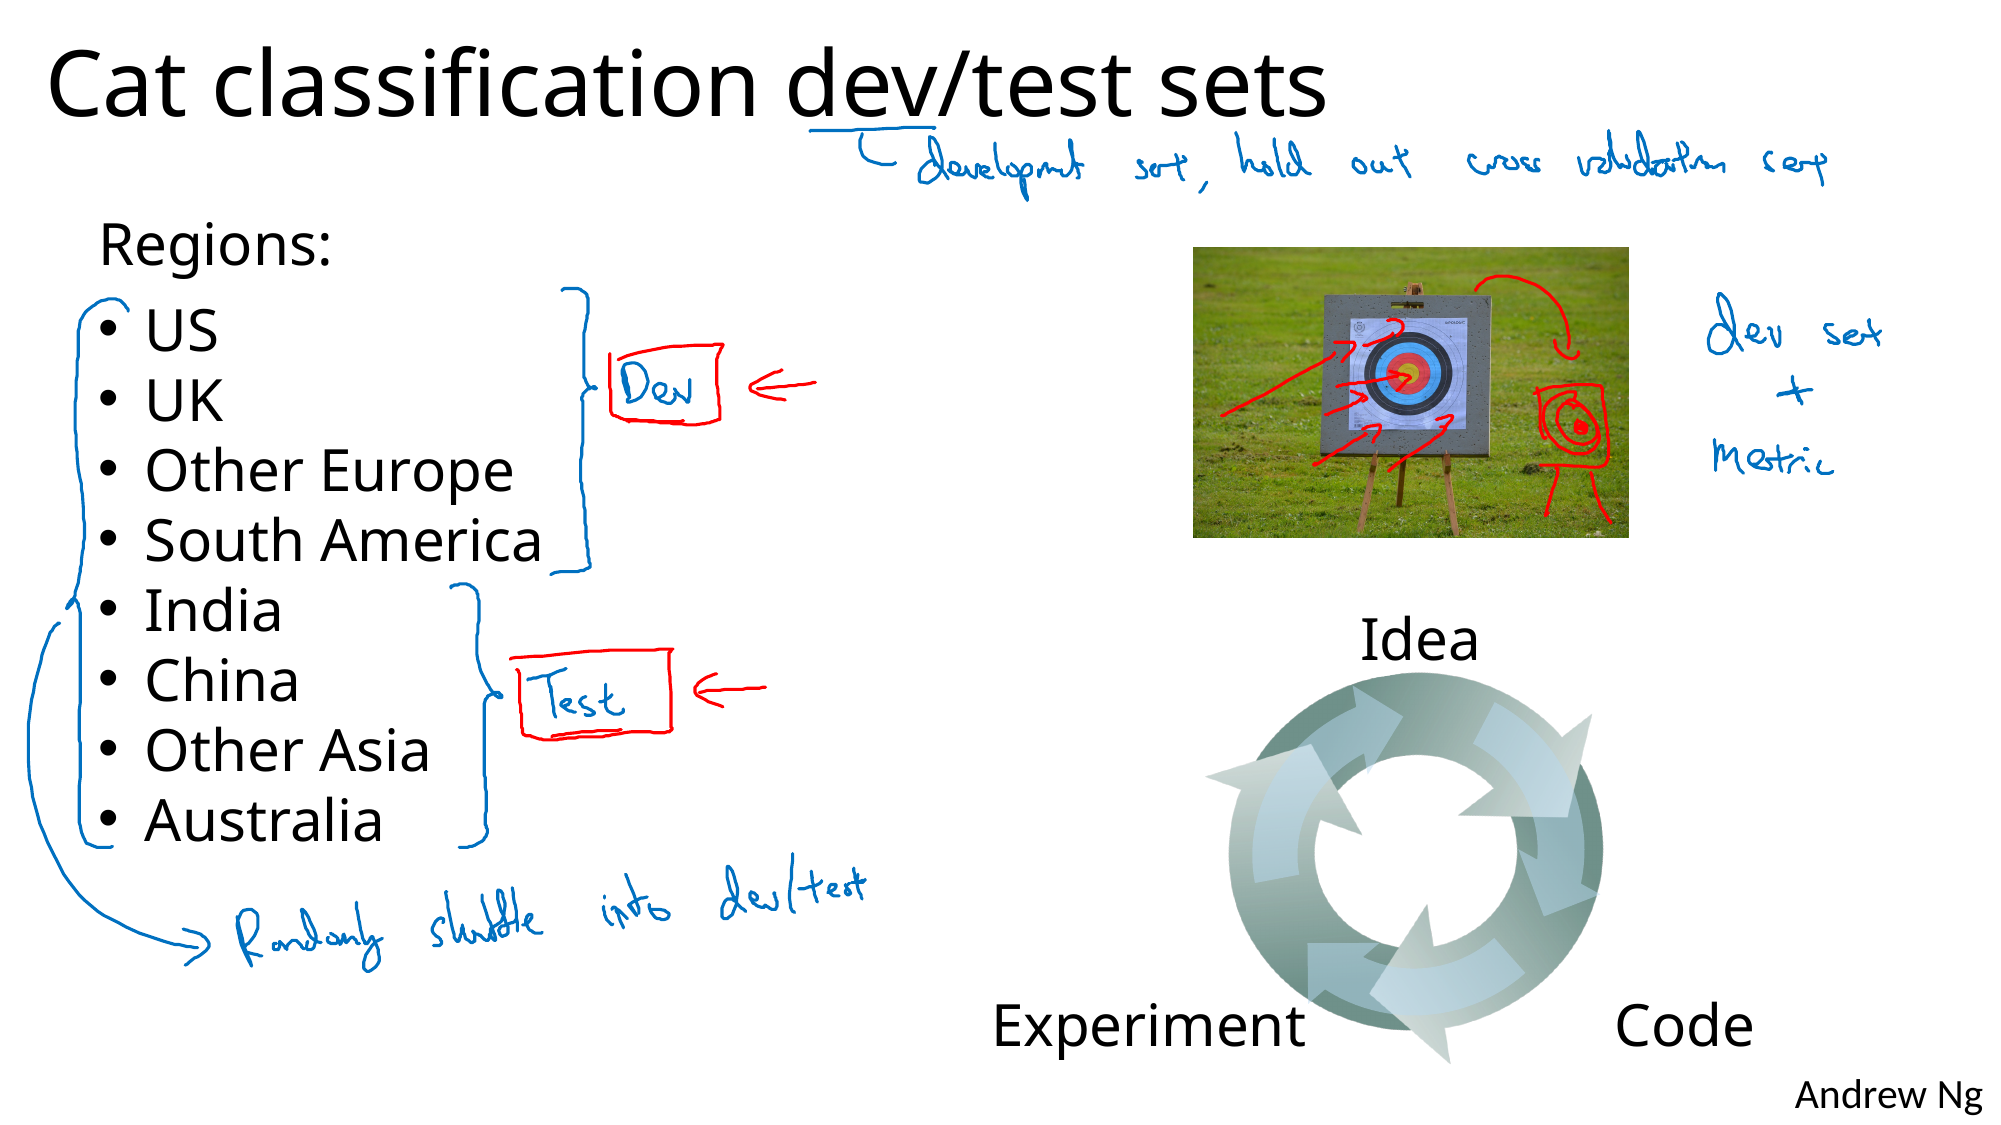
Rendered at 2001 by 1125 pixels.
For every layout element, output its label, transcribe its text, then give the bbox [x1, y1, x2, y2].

text_box Experiment [975, 980, 1249, 1047]
text_box Code [1599, 980, 1732, 1047]
picture [24, 123, 1884, 1096]
text_box [1307, 976, 1522, 1016]
title Cat classification dev/test sets [30, 29, 2000, 248]
